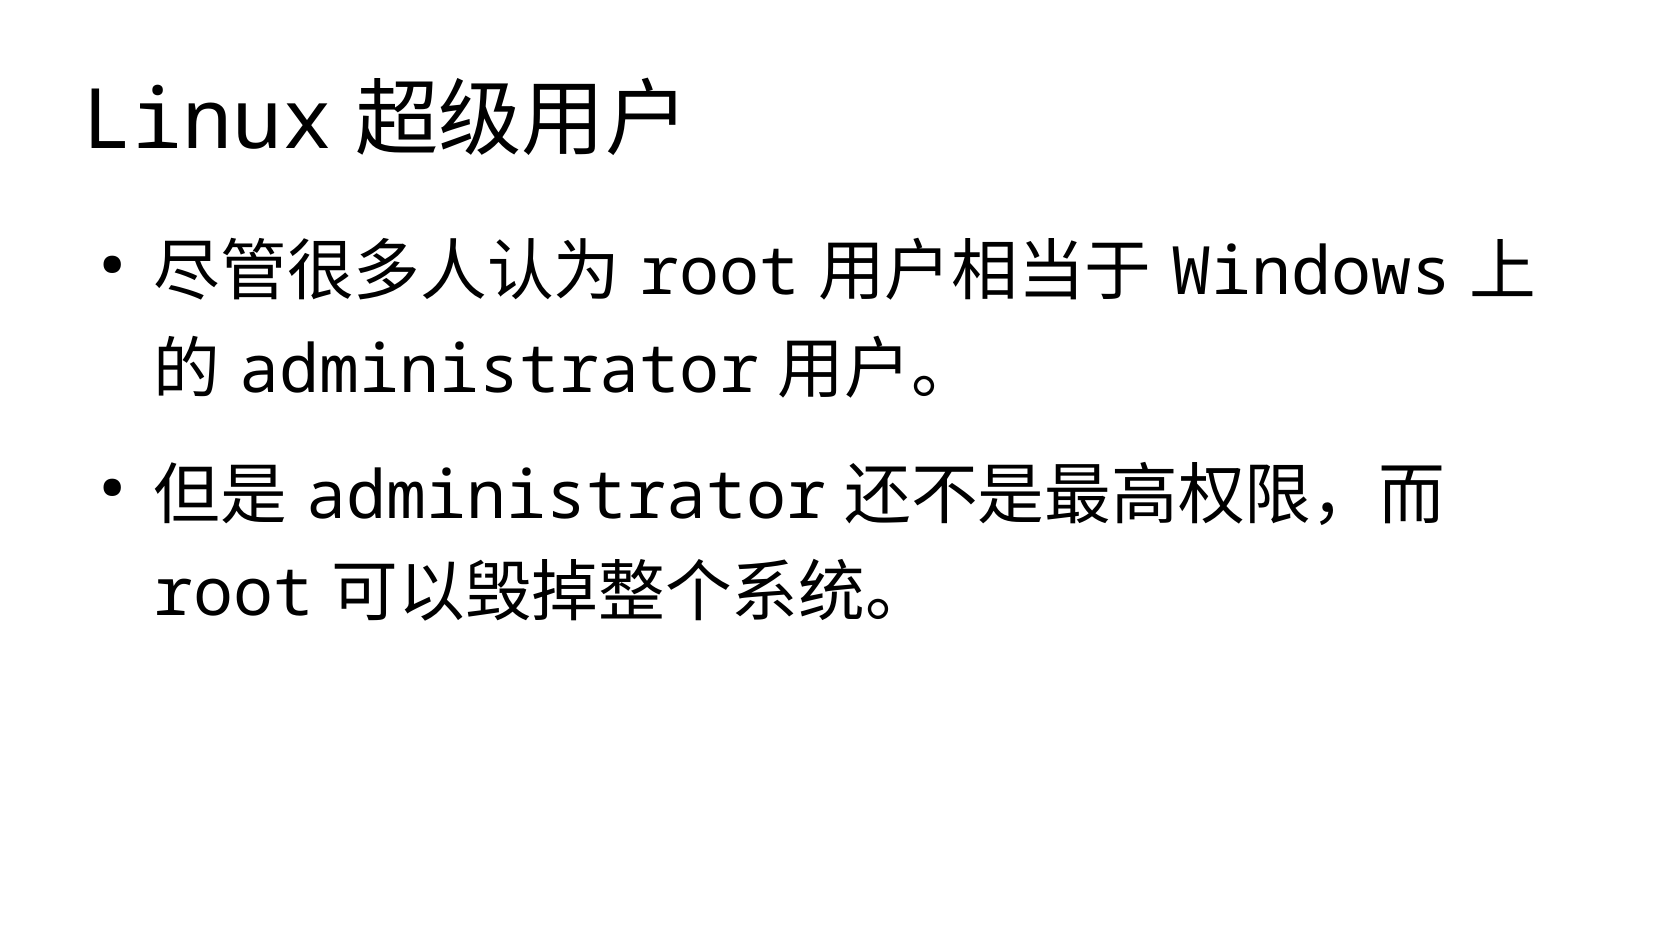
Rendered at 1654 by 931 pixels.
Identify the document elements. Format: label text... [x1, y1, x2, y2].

title Linux超级用户 [82, 37, 1571, 189]
list 尽管很多人认为root用户相当于Windows上的administrator用户。 但是administrator还不是最高权限，而root可以毁掉整个系统。 [82, 217, 1571, 758]
